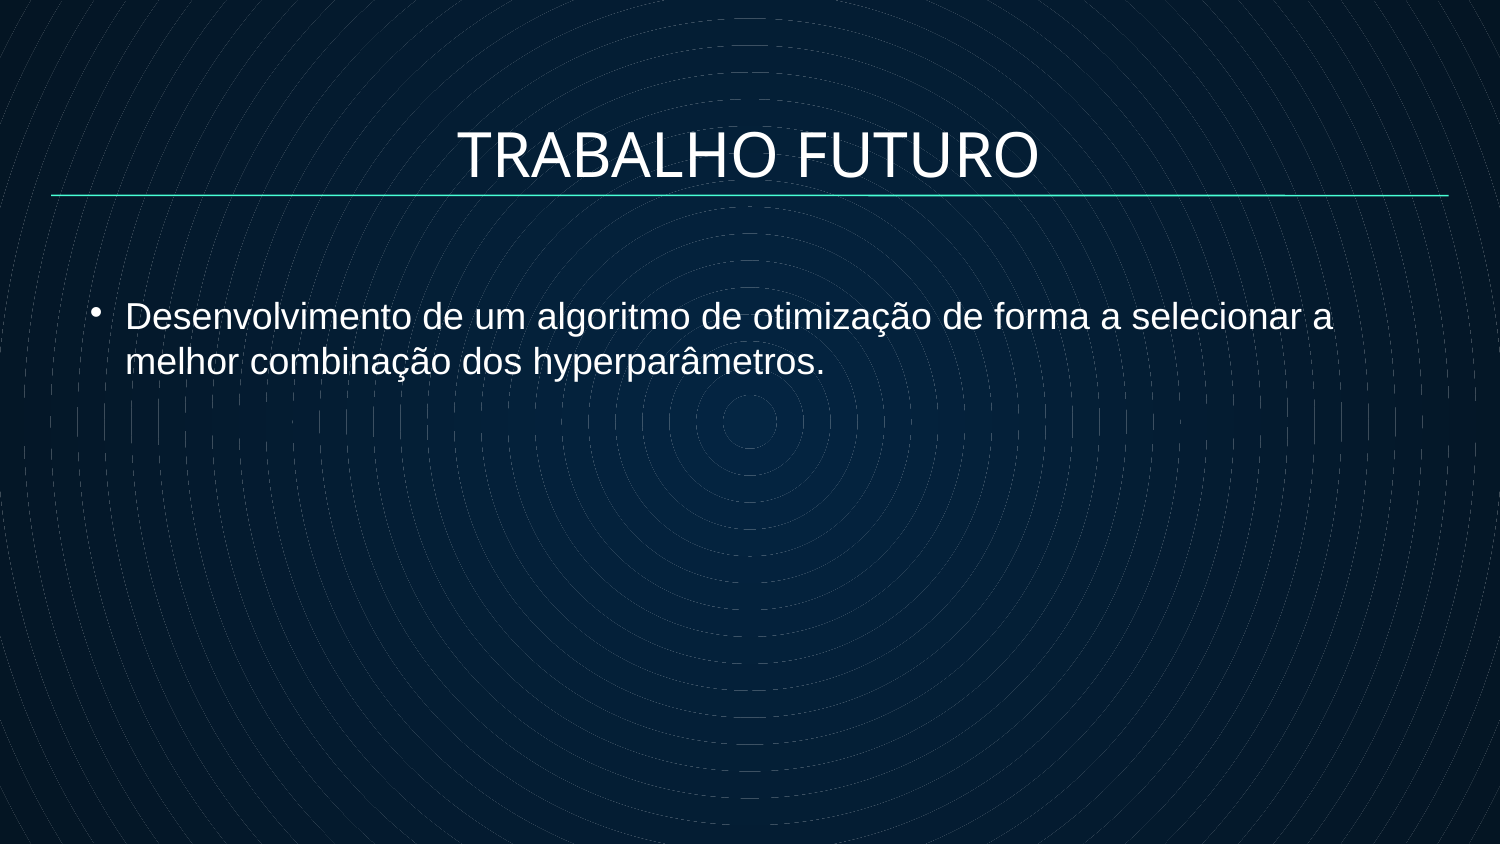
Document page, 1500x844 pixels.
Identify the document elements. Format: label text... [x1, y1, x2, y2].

text_box Desenvolvimento de um algoritmo de otimização de forma a selecionar a melhor combinação dos hyperparâmetros. [74, 240, 1410, 591]
text_box TRABALHO FUTURO [51, 105, 1449, 194]
text_box TRABALHO FUTURO [51, 197, 1449, 205]
